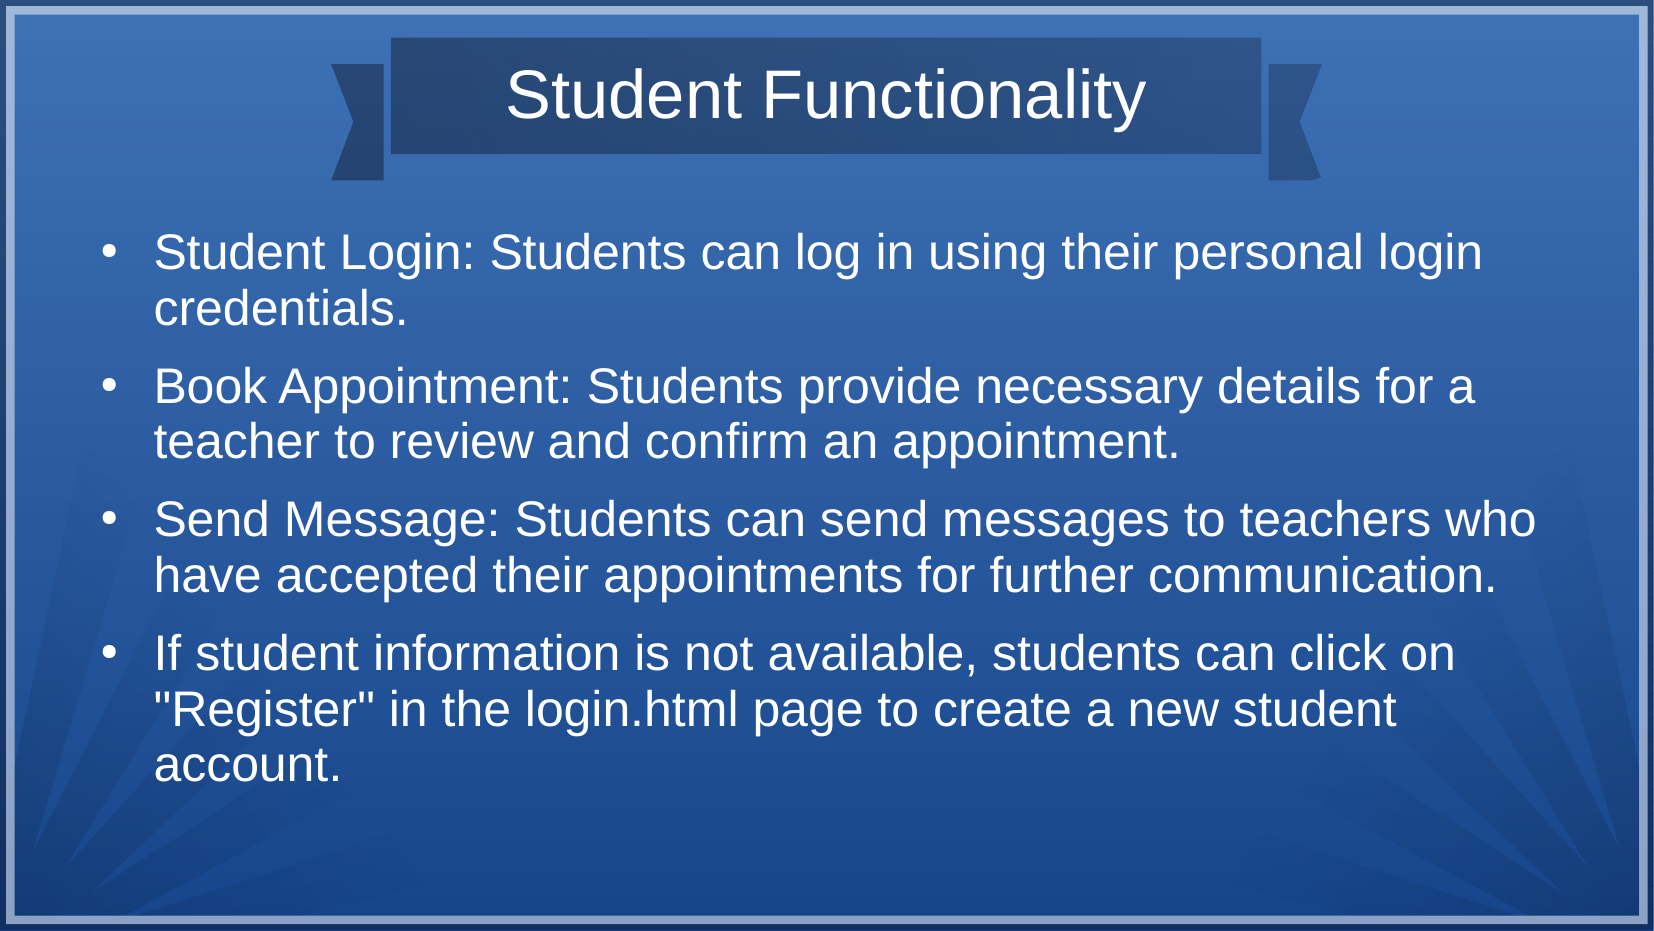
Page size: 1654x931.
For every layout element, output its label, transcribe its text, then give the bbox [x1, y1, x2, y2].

title Student Functionality [389, 35, 1264, 154]
list Student Login: Students can log in using their personal login credentials. Book Appointment: Students provide necessary details for a teacher to review and confirm an appointment. Send Message: Students can send messages to teachers who have accepted their appointments for further communication. If student information is not available, students can click on "Register" in the login.html page to create a new student account. [82, 224, 1571, 848]
